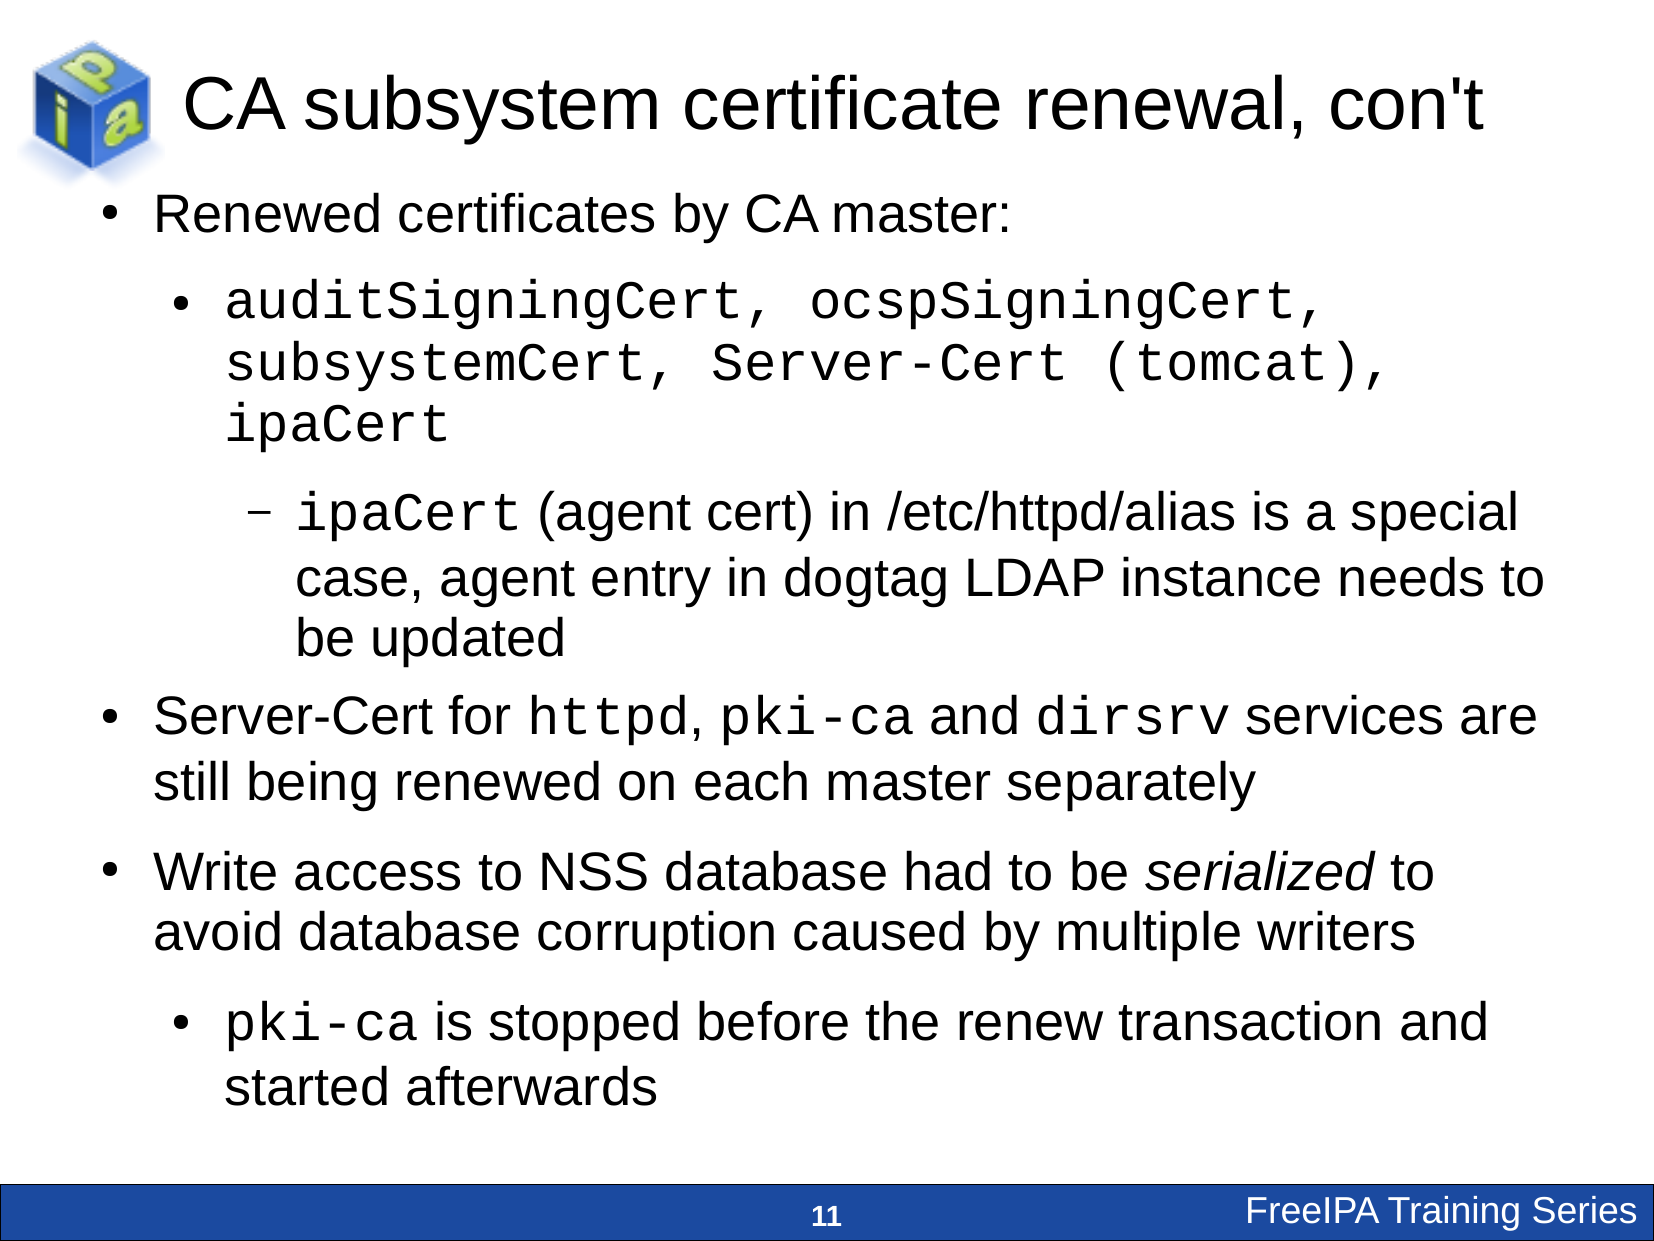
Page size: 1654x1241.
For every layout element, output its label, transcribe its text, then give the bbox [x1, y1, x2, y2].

picture [17, 34, 165, 193]
list Renewed certificates by CA master: auditSigningCert, ocspSigningCert, subsystemCert, Server-Cert (tomcat), ipaCert ipaCert (agent cert) in /etc/httpd/alias is a special case, agent entry in dogtag LDAP instance needs to be updated Server-Cert for httpd, pki-ca and dirsrv services are still being renewed on each master separately Write access to NSS database had to be serialized to avoid database corruption caused by multiple writers pki-ca is stopped before the renew transaction and started afterwards [82, 183, 1571, 1118]
title CA subsystem certificate renewal, con't [182, 31, 1579, 177]
